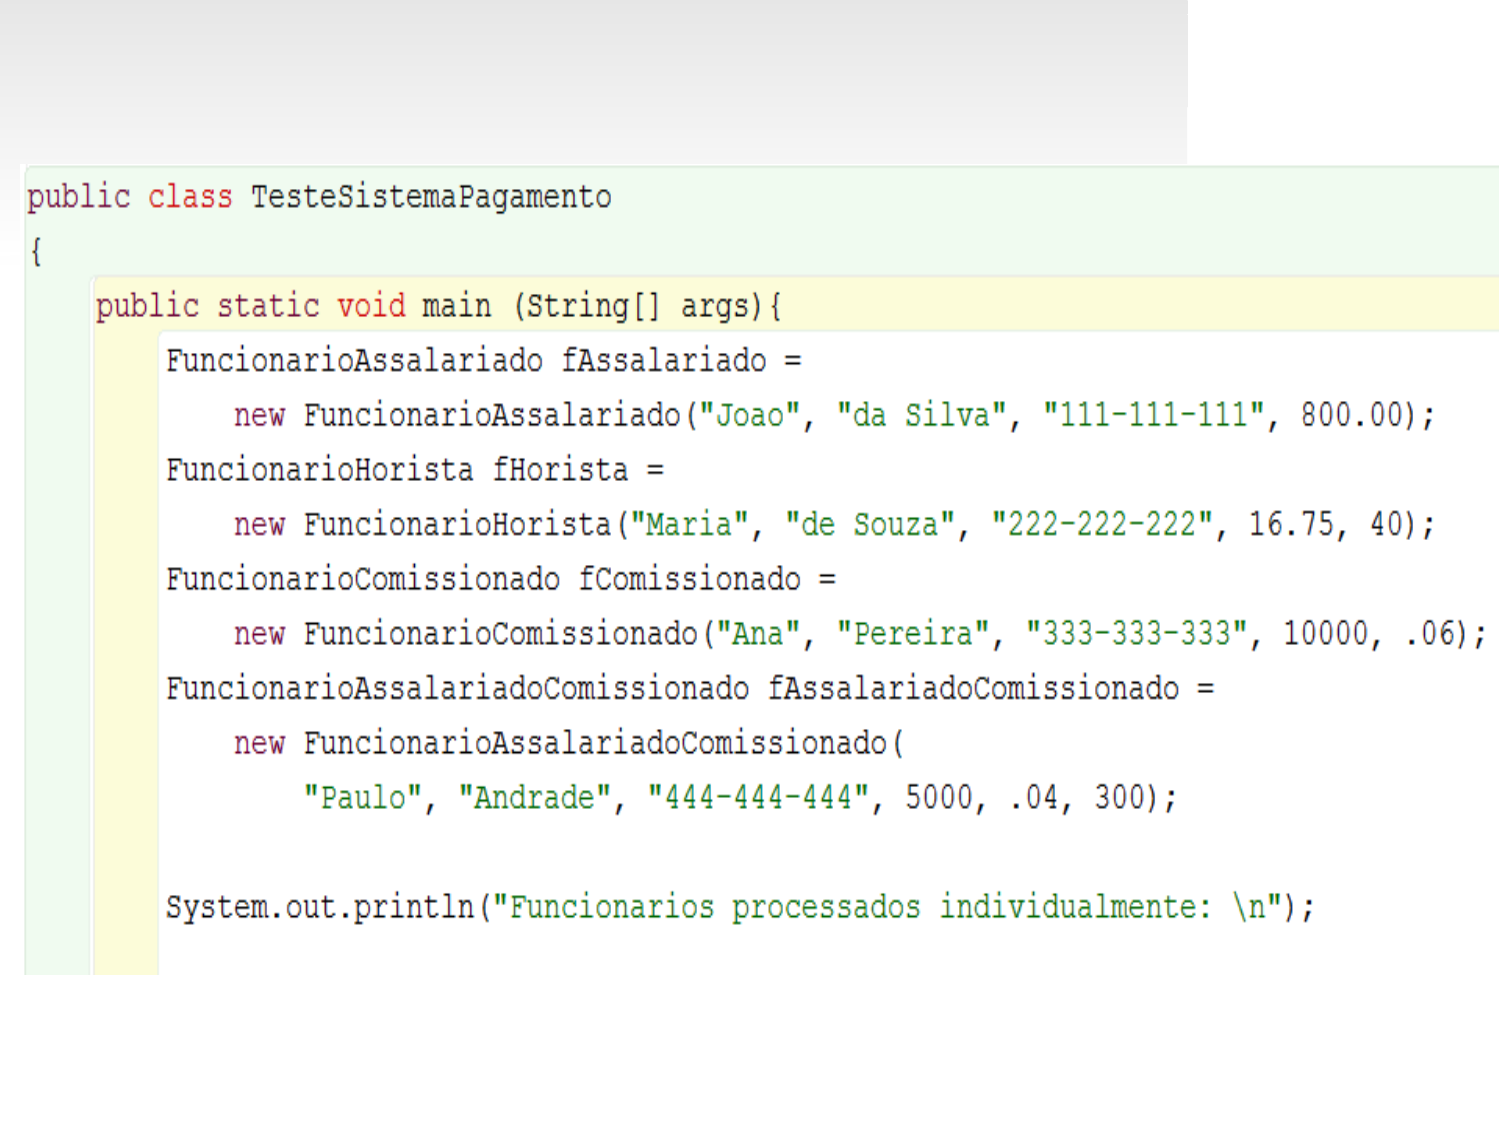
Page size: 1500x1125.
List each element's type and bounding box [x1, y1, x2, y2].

picture [20, 164, 1499, 976]
